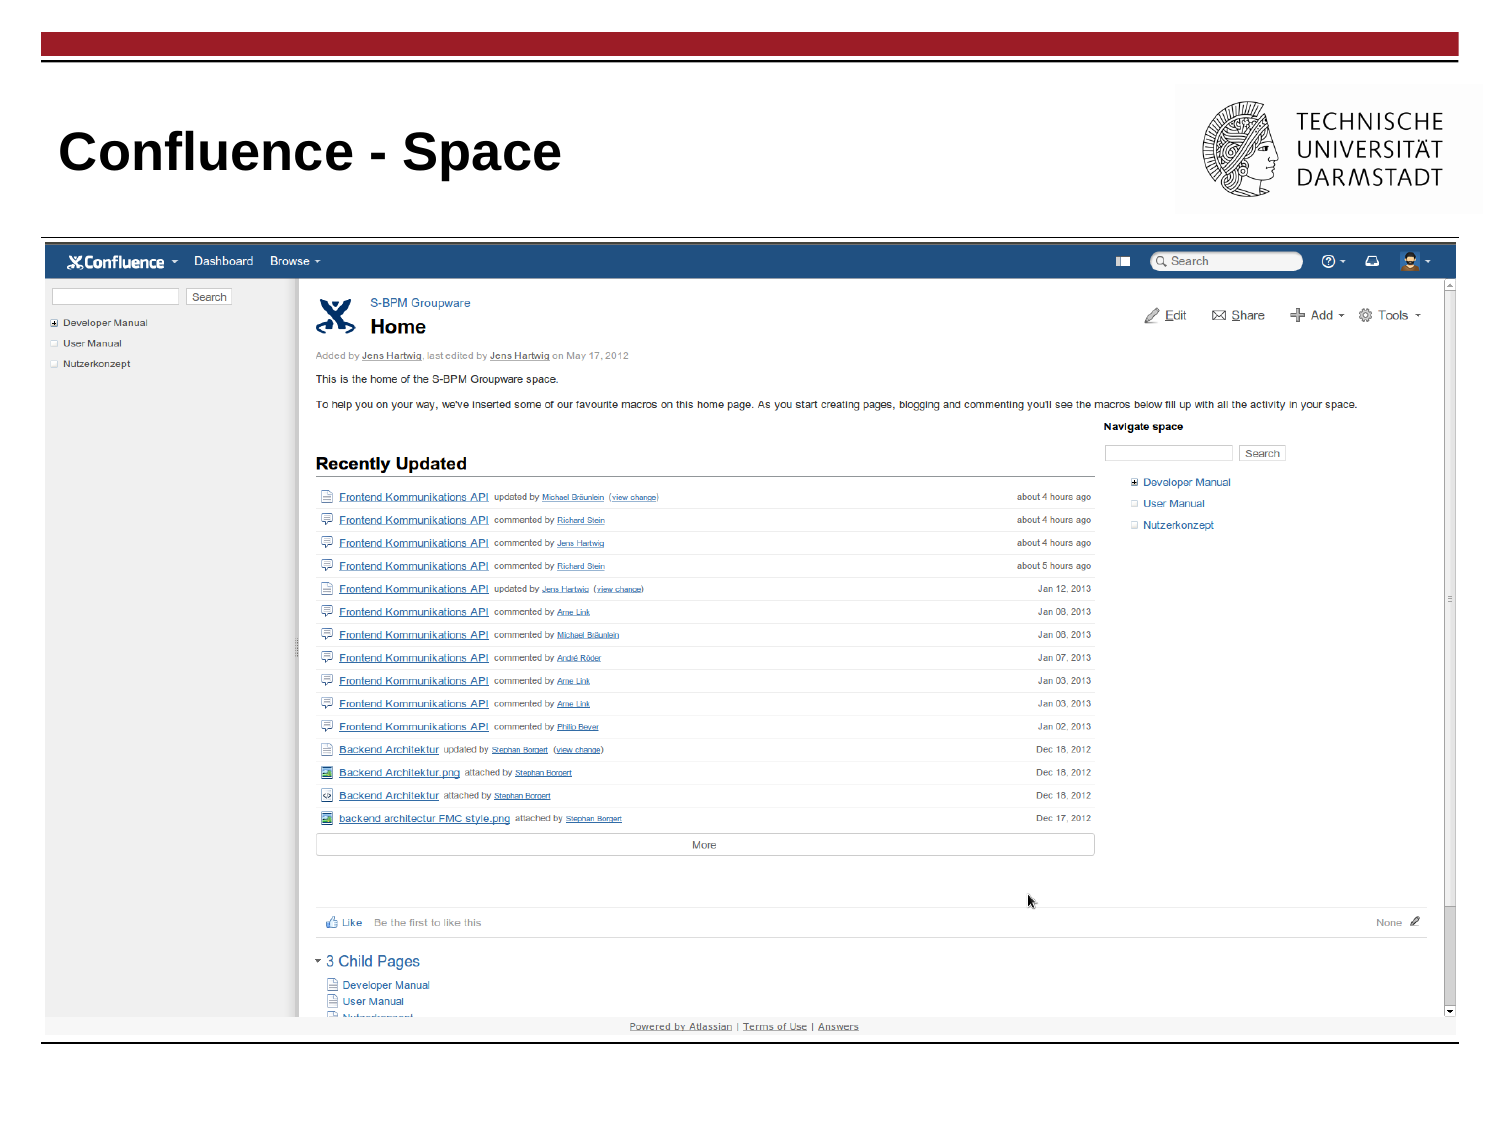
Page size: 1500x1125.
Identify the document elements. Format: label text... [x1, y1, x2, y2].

text_box Confluence - Space [58, 80, 1149, 218]
picture [45, 242, 1456, 1036]
picture [1175, 84, 1483, 214]
